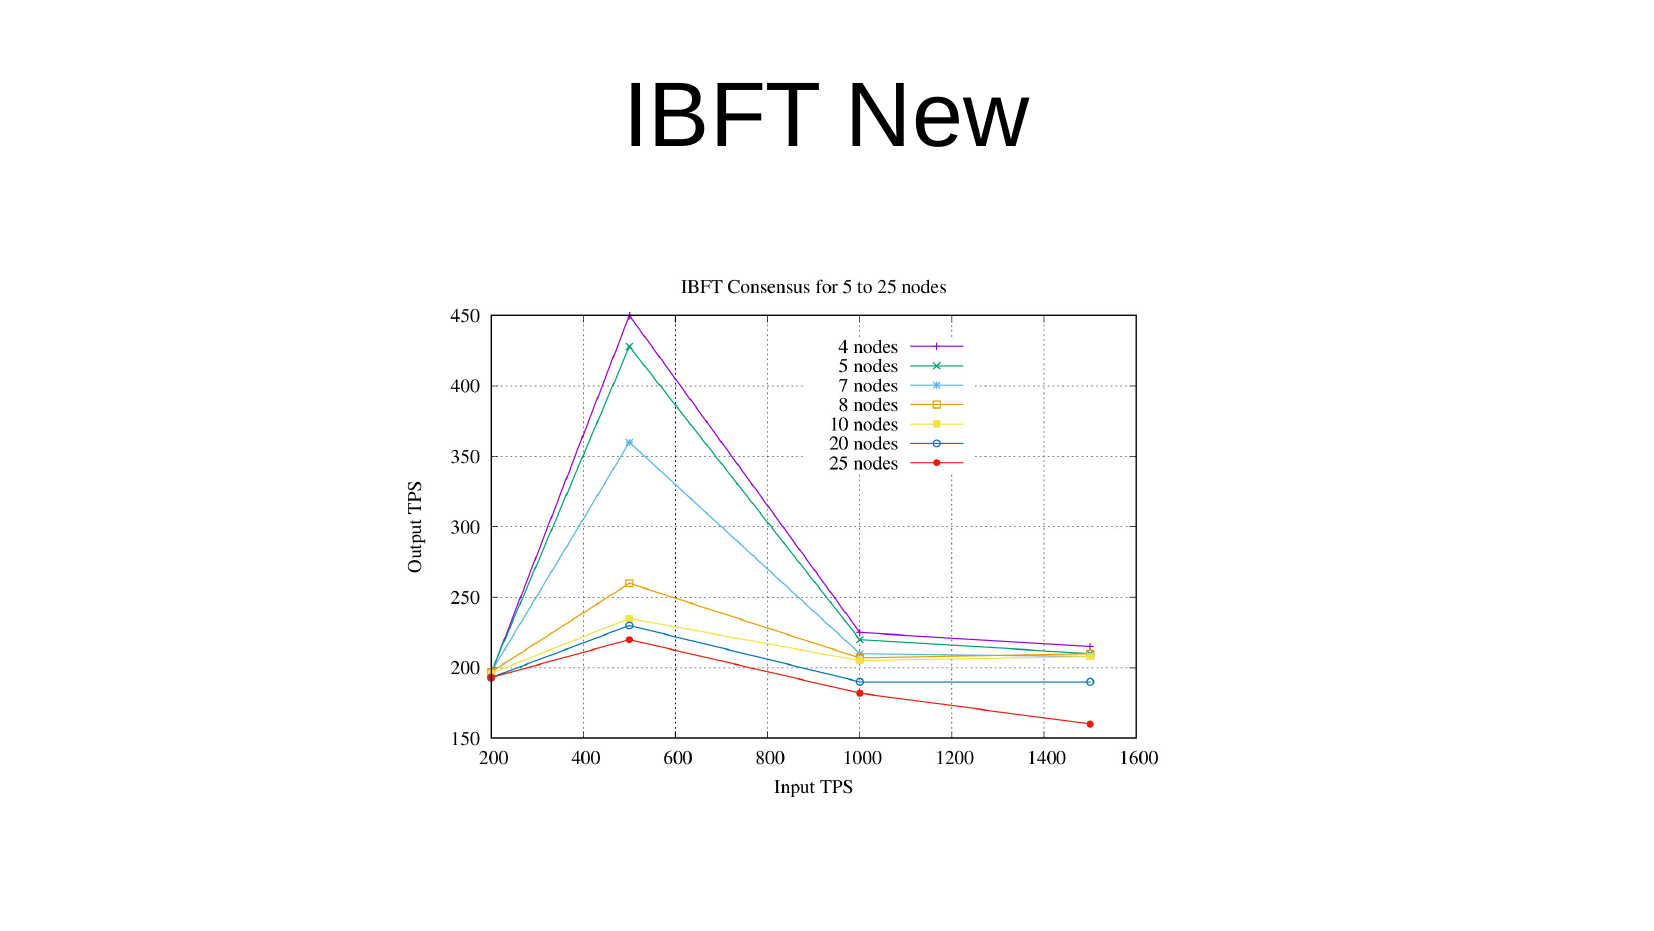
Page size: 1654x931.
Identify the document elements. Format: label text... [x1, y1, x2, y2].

title IBFT New [82, 37, 1571, 193]
picture [396, 257, 1171, 800]
